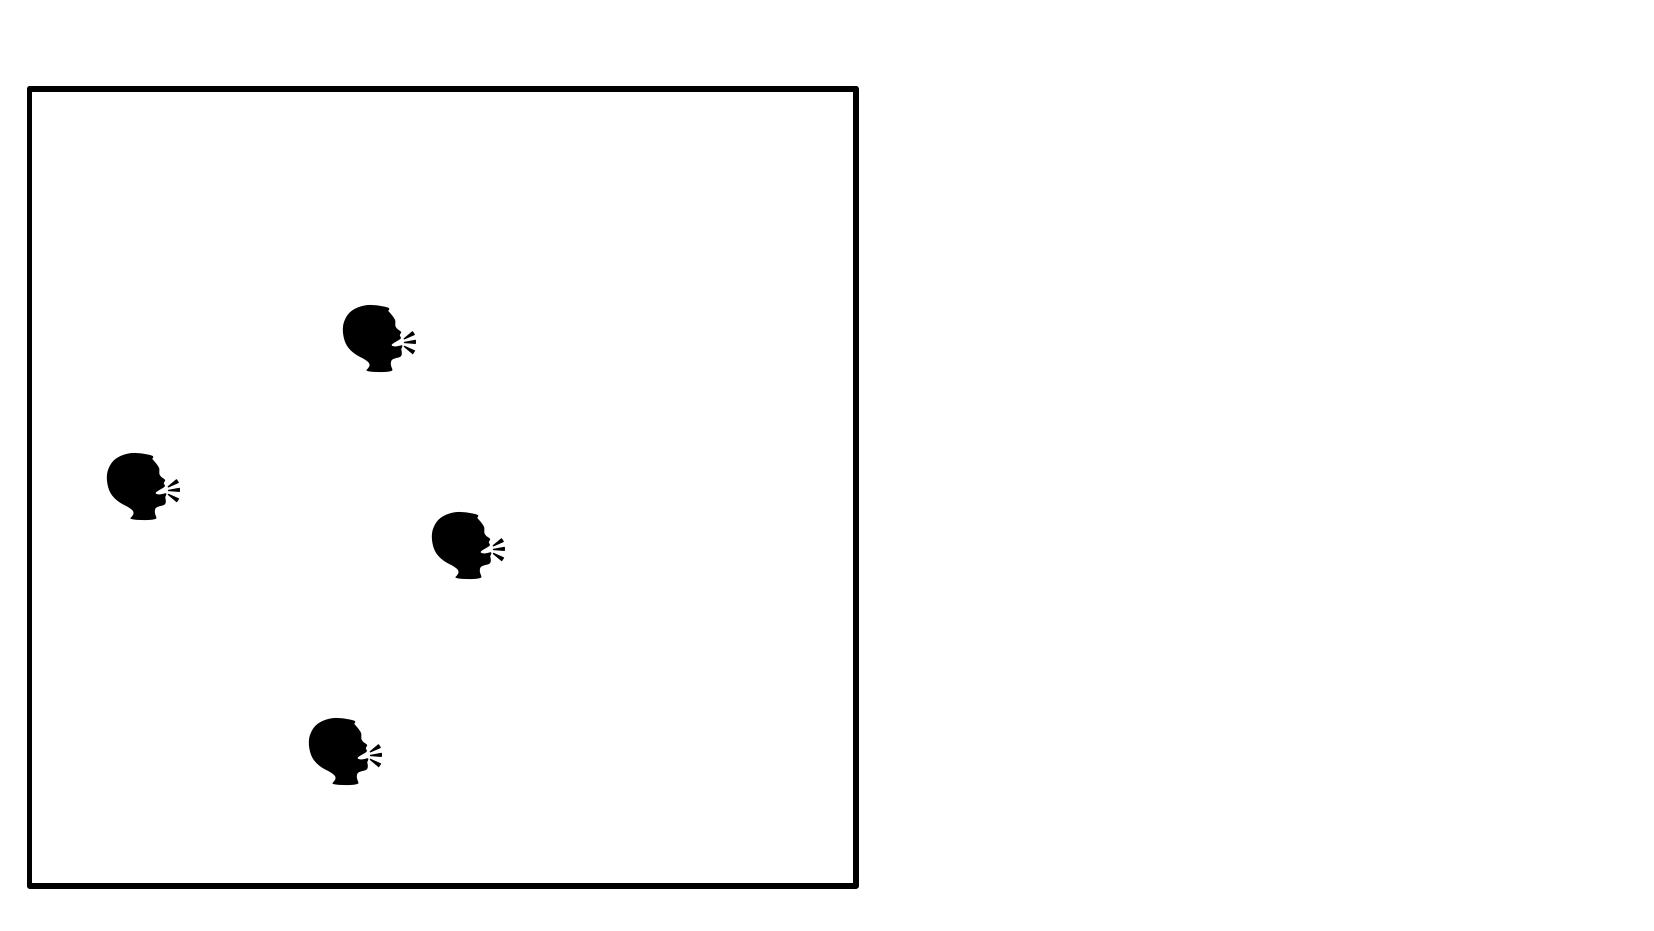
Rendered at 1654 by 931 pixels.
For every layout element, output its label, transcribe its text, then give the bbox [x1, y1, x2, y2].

text_box 🗣️ [290, 708, 414, 808]
text_box 🗣️ [324, 295, 502, 414]
text_box 🗣️ [413, 501, 537, 601]
text_box 🗣️ [88, 442, 212, 542]
